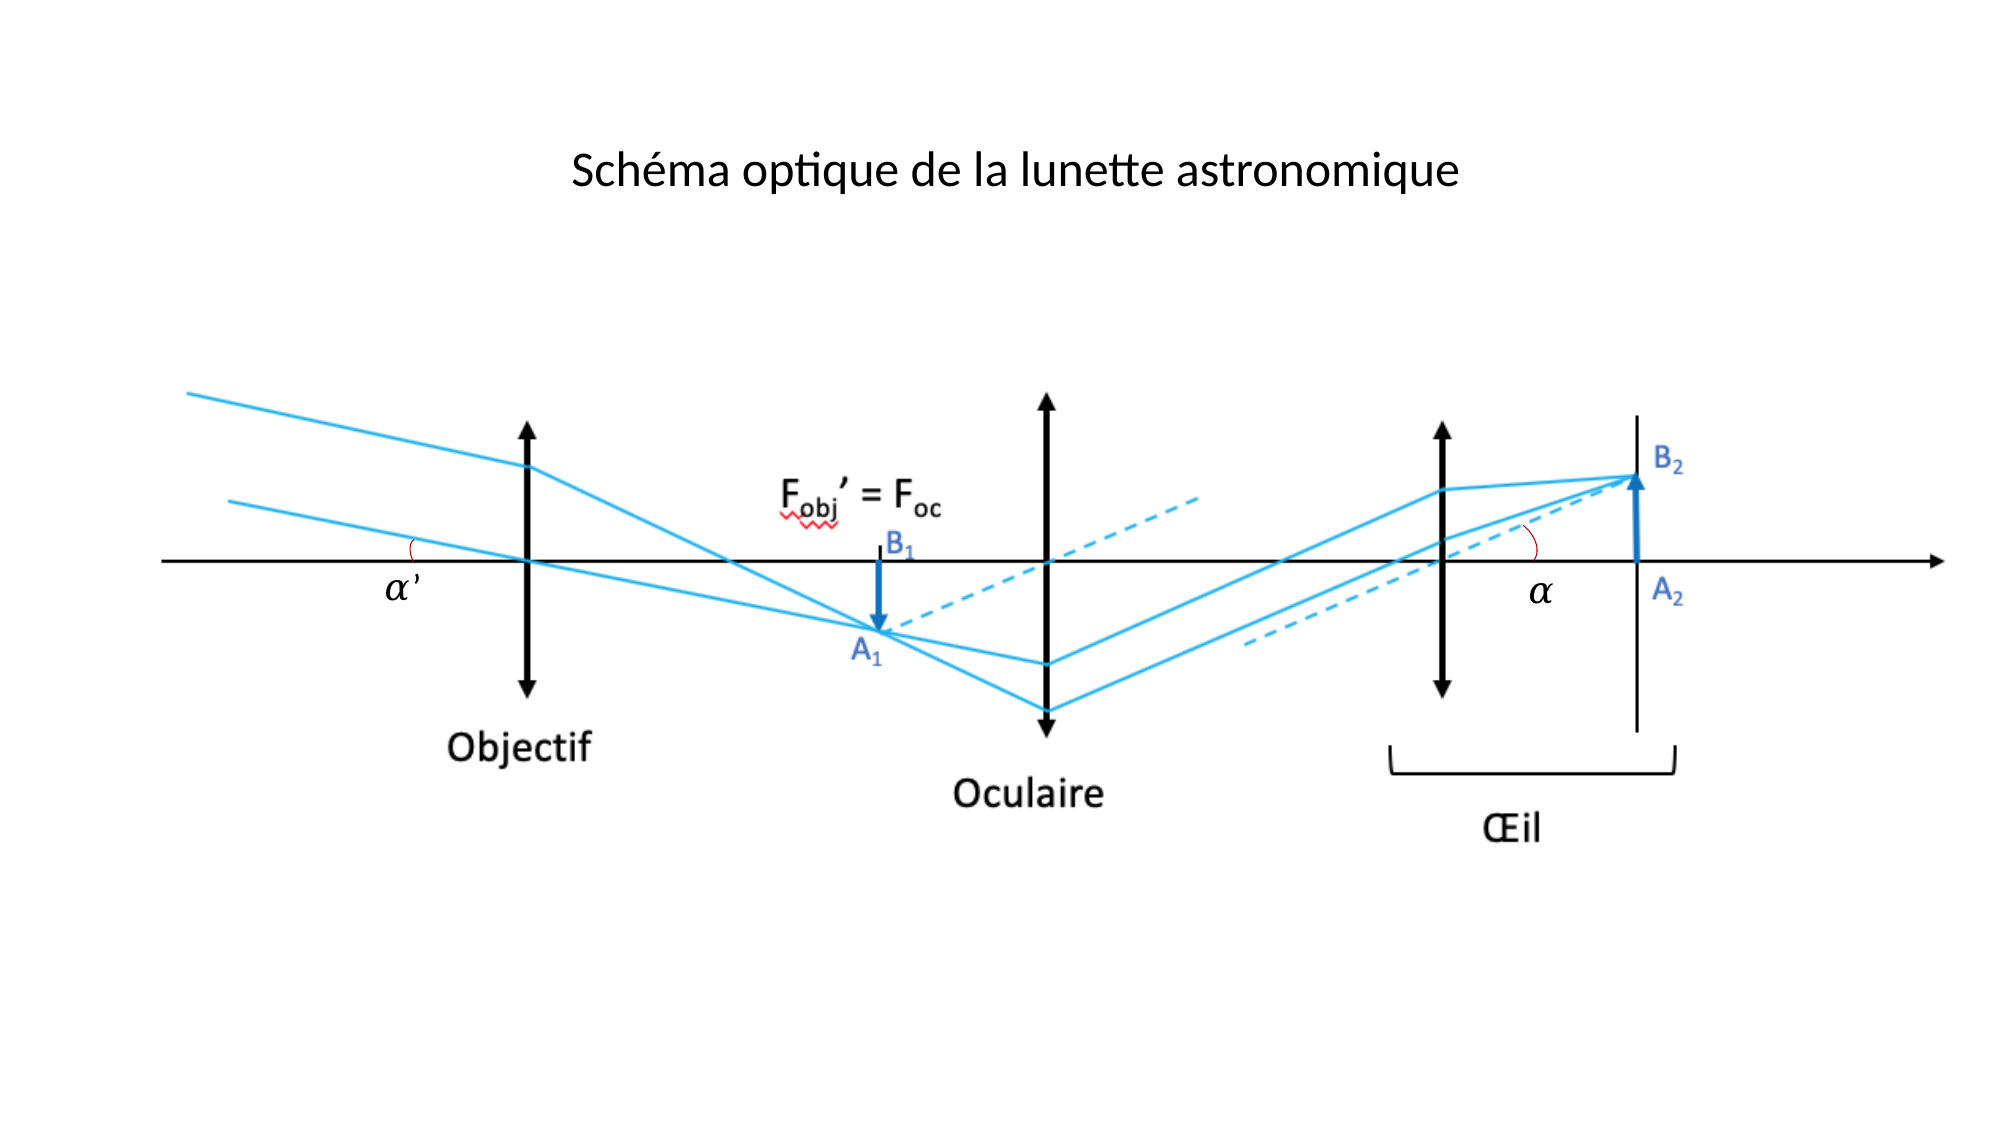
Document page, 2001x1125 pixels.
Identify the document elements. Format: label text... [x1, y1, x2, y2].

text_box 𝛼 [1512, 558, 1571, 619]
text_box 𝛼’ [368, 555, 437, 615]
picture [43, 319, 2000, 912]
text_box Schéma optique de la lunette astronomique [556, 128, 1487, 204]
